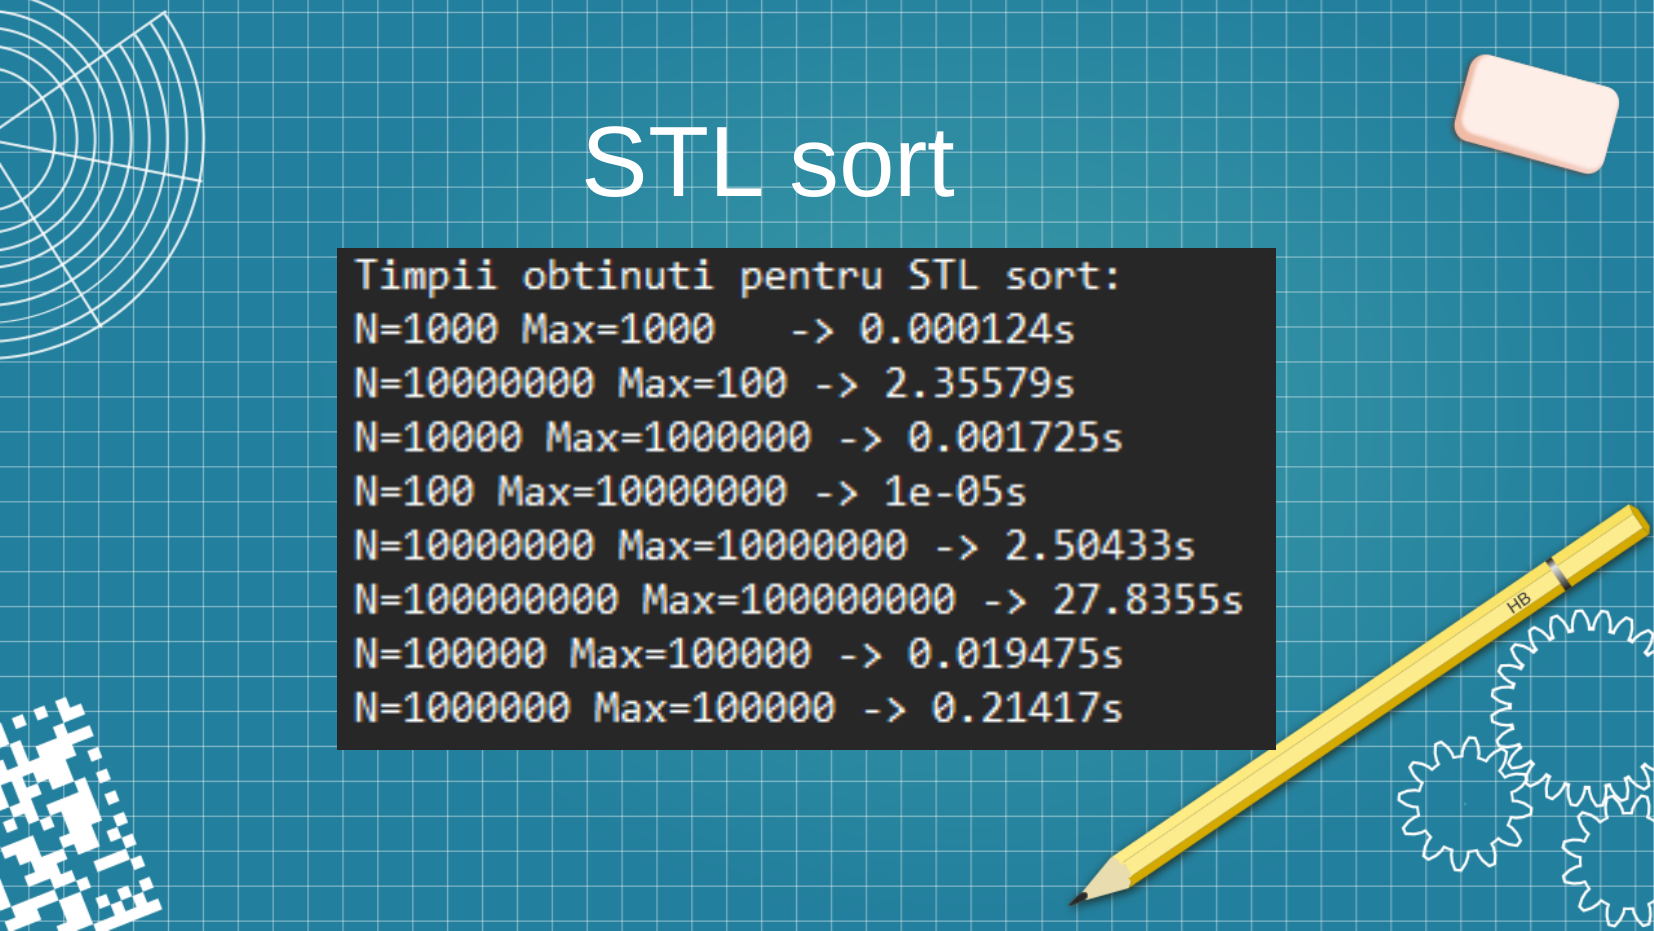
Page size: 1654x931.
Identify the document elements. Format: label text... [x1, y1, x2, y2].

picture [0, 0, 1654, 931]
text_box STL sort [225, 98, 1313, 226]
